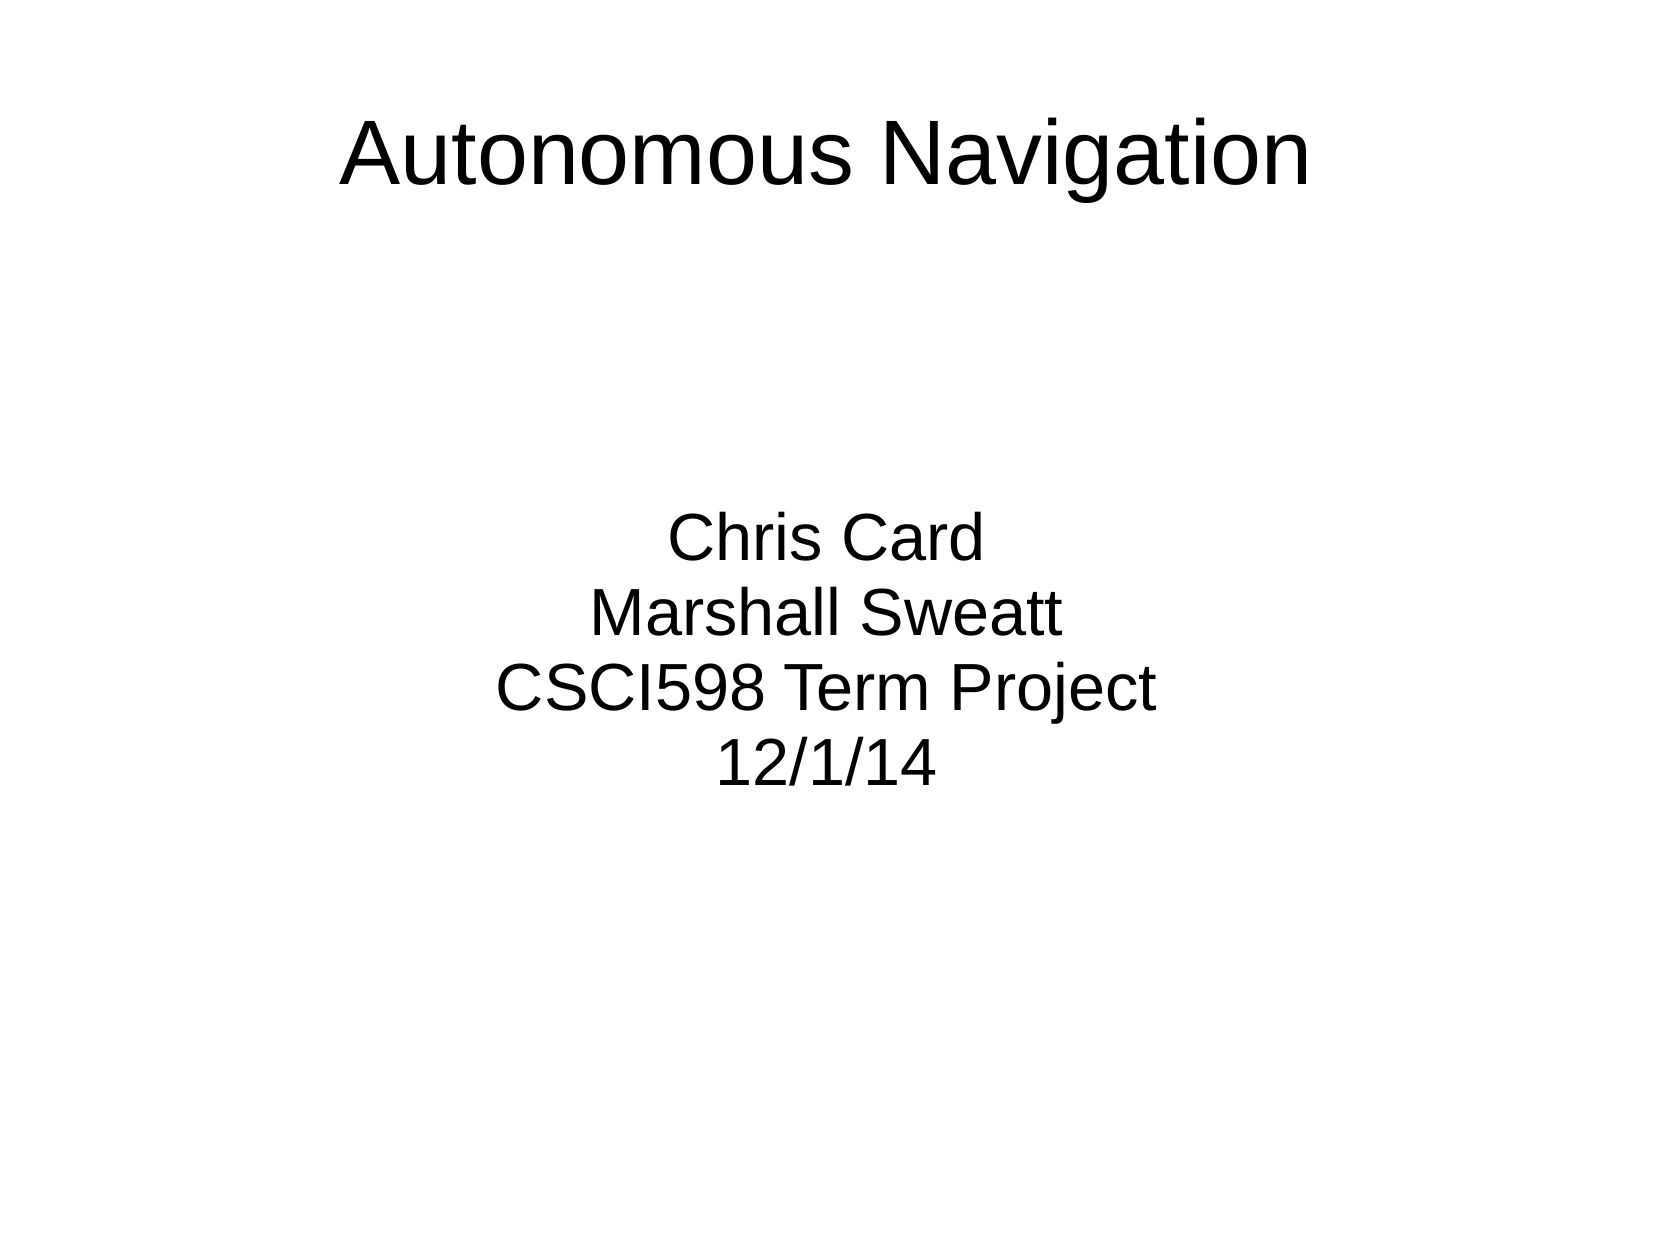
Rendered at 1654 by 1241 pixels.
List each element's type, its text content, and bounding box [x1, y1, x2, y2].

subtitle Chris Card Marshall Sweatt CSCI598 Term Project 12/1/14 [82, 290, 1571, 1010]
title Autonomous Navigation [82, 49, 1571, 257]
